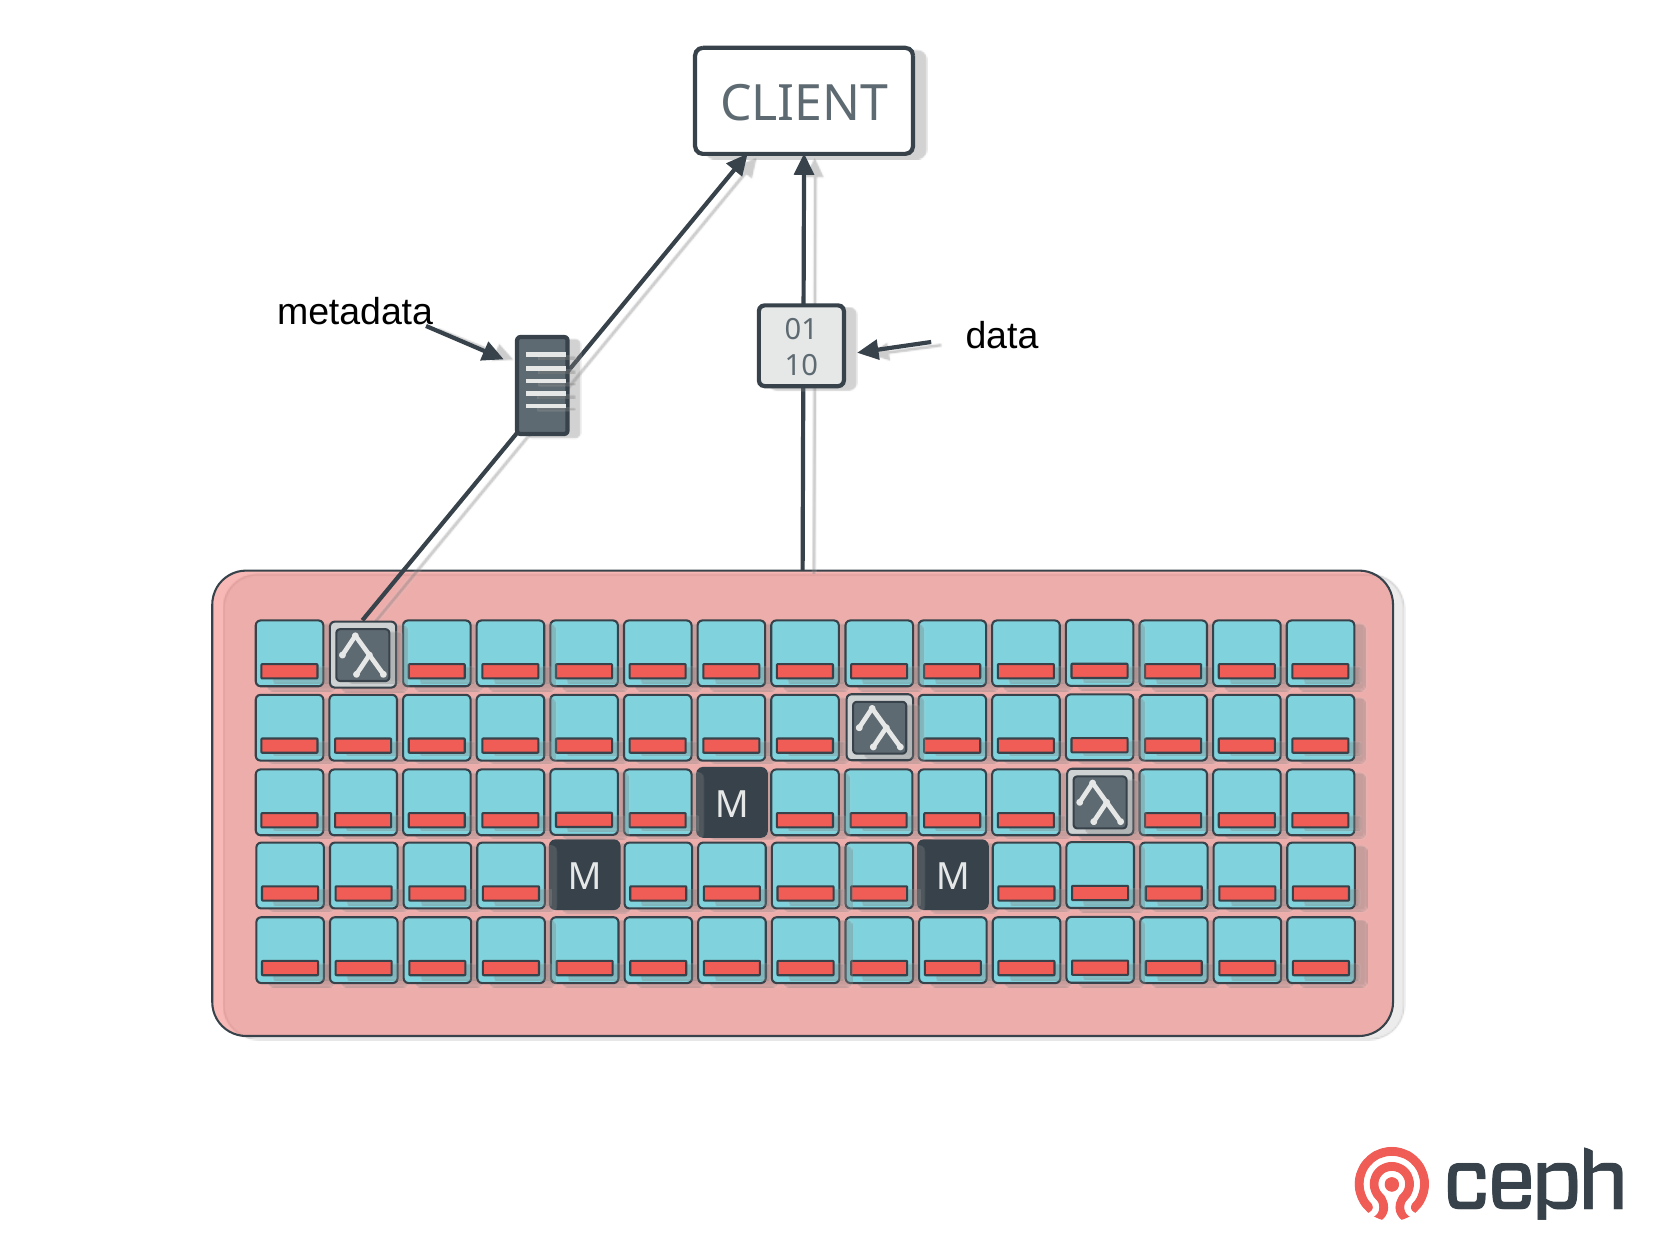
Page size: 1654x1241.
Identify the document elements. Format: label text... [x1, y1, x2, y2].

text_box CLIENT [695, 47, 914, 154]
text_box [212, 570, 1394, 1037]
text_box metadata [226, 279, 449, 341]
text_box M [698, 769, 766, 836]
text_box data [915, 303, 1054, 365]
text_box M [550, 841, 619, 909]
text_box [517, 336, 568, 435]
text_box M [919, 841, 987, 909]
text_box 01 10 [758, 305, 844, 387]
picture [1308, 1100, 1654, 1241]
